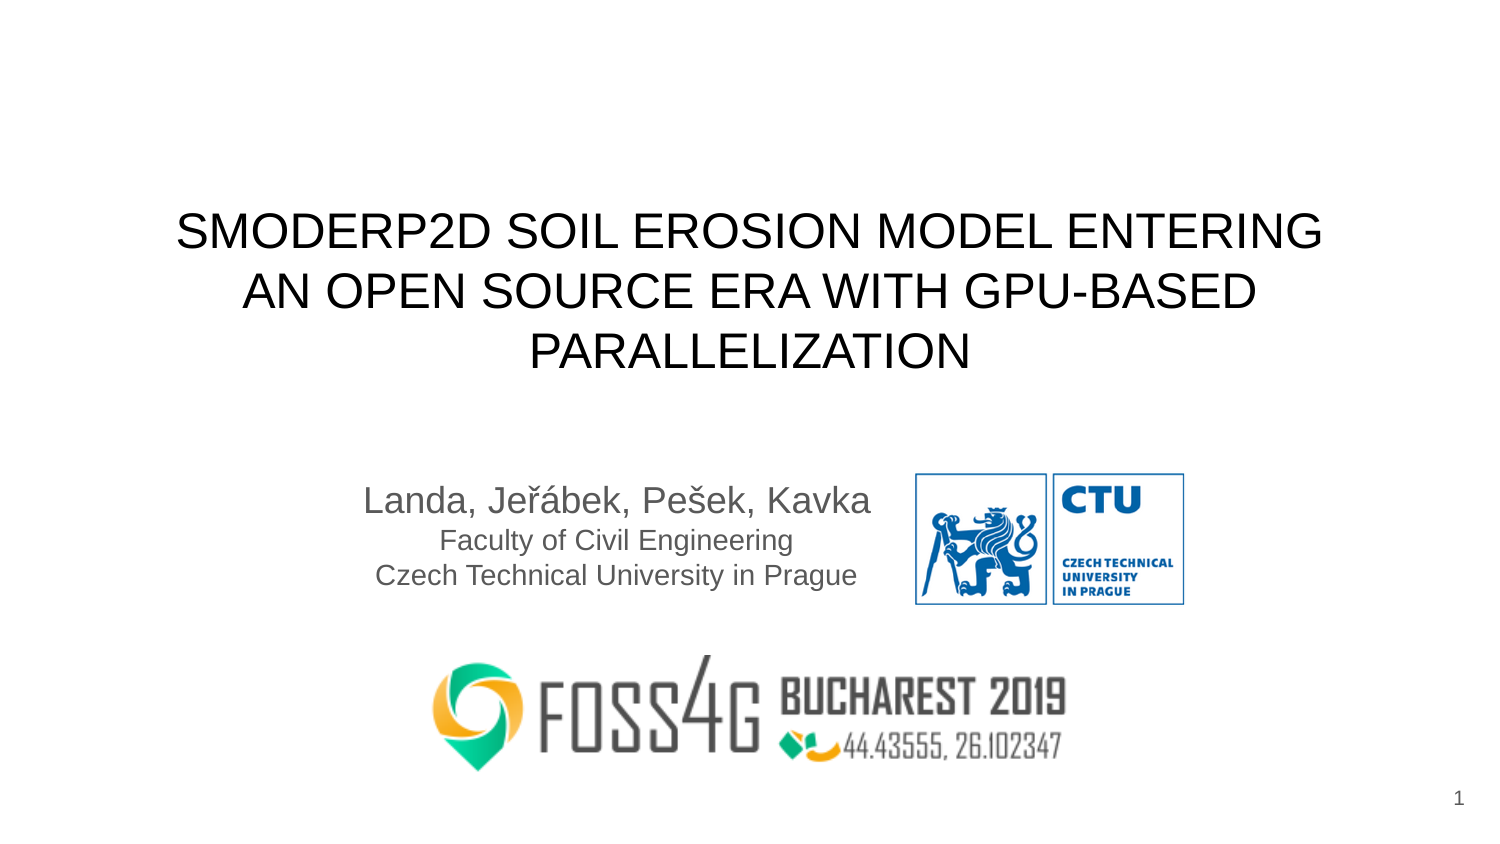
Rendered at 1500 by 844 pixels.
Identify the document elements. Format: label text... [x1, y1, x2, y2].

picture [415, 421, 1212, 781]
subtitle Landa, Jeřábek, Pešek, Kavka Faculty of Civil Engineering Czech Technical University in Prague [188, 461, 886, 604]
text_box SMODERP2D SOIL EROSION MODEL ENTERING AN OPEN SOURCE ERA WITH GPU-BASED PARALLELIZATION [127, 183, 1373, 446]
title [51, 122, 1449, 459]
slide_number <number> [1389, 764, 1480, 830]
